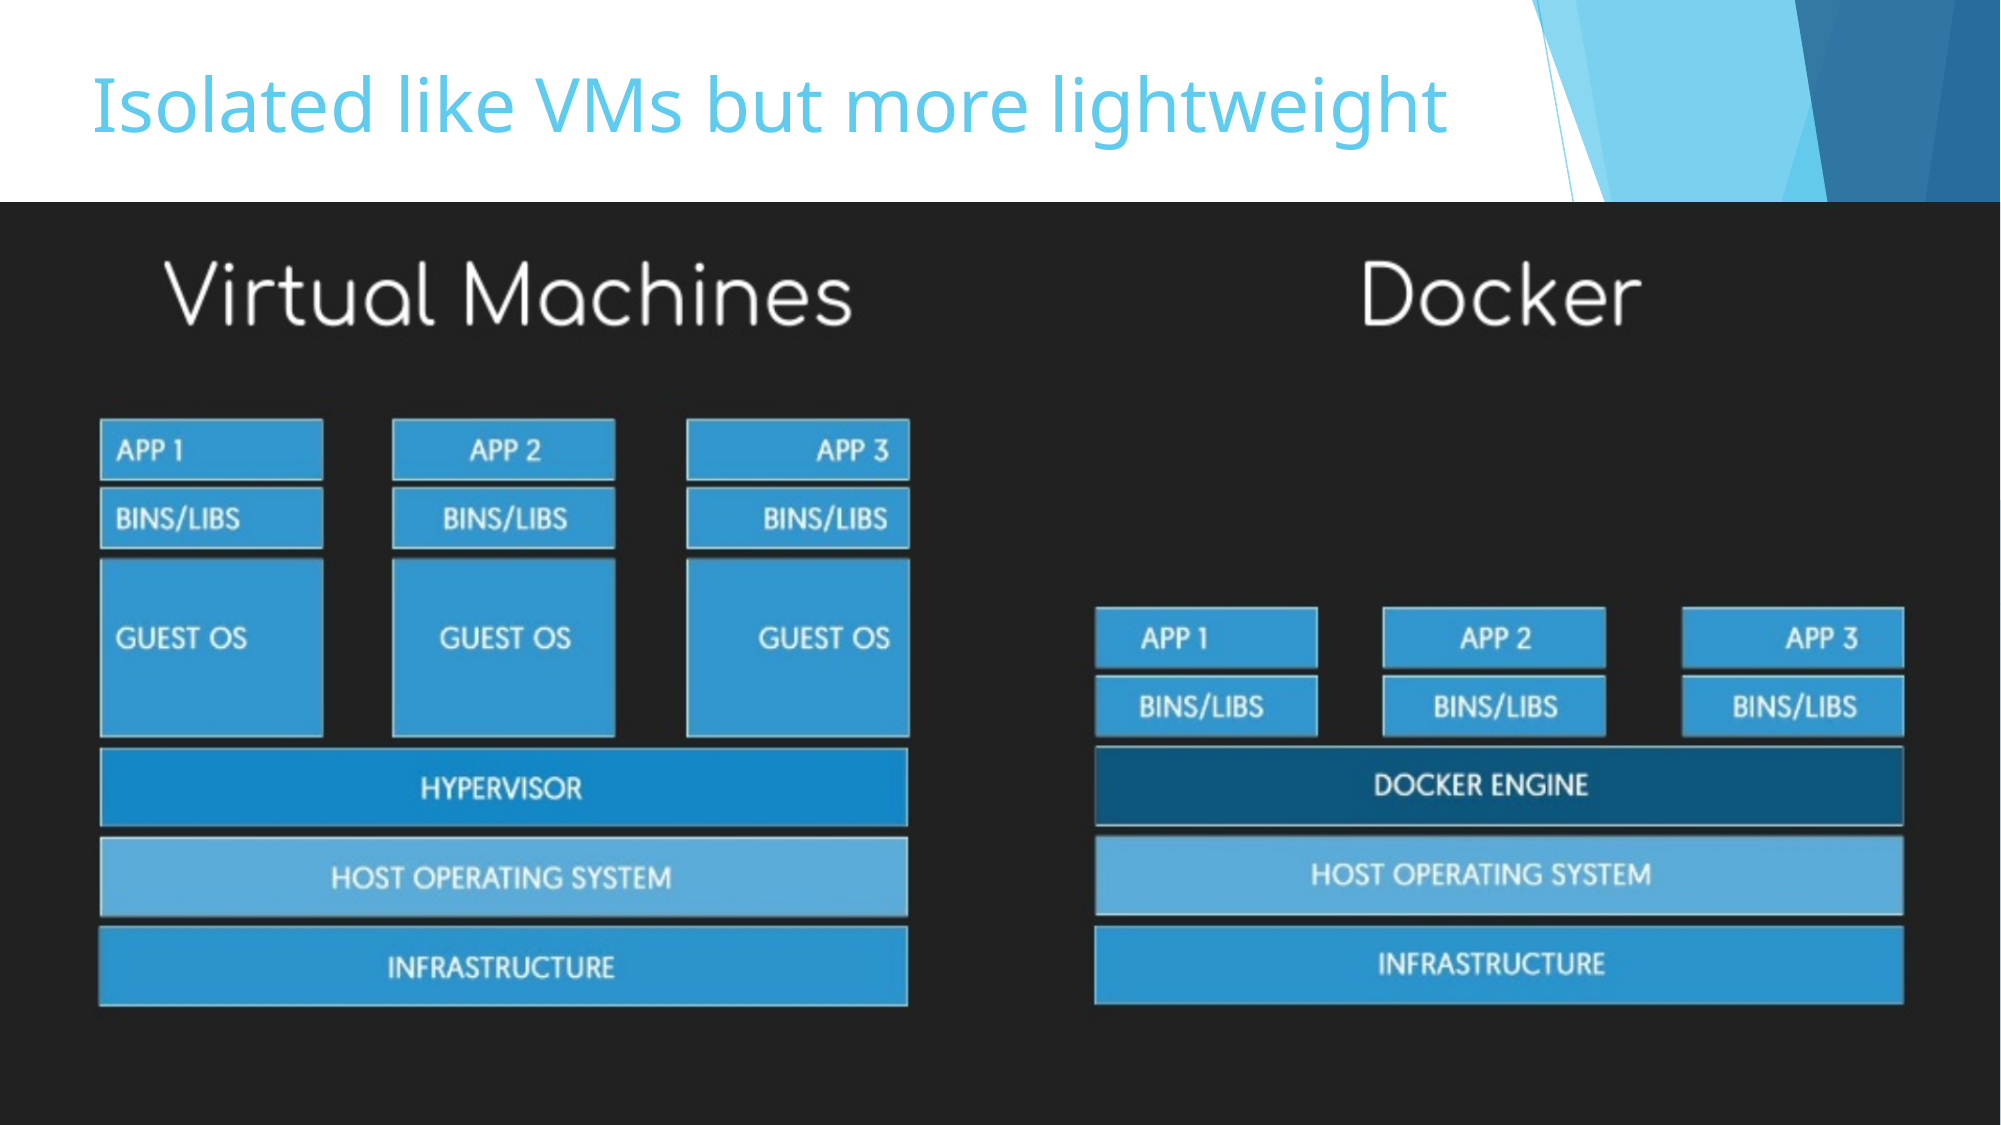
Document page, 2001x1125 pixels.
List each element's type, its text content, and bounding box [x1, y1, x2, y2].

picture [0, 202, 2001, 1125]
text_box Isolated like VMs but more lightweight [78, 49, 1489, 202]
